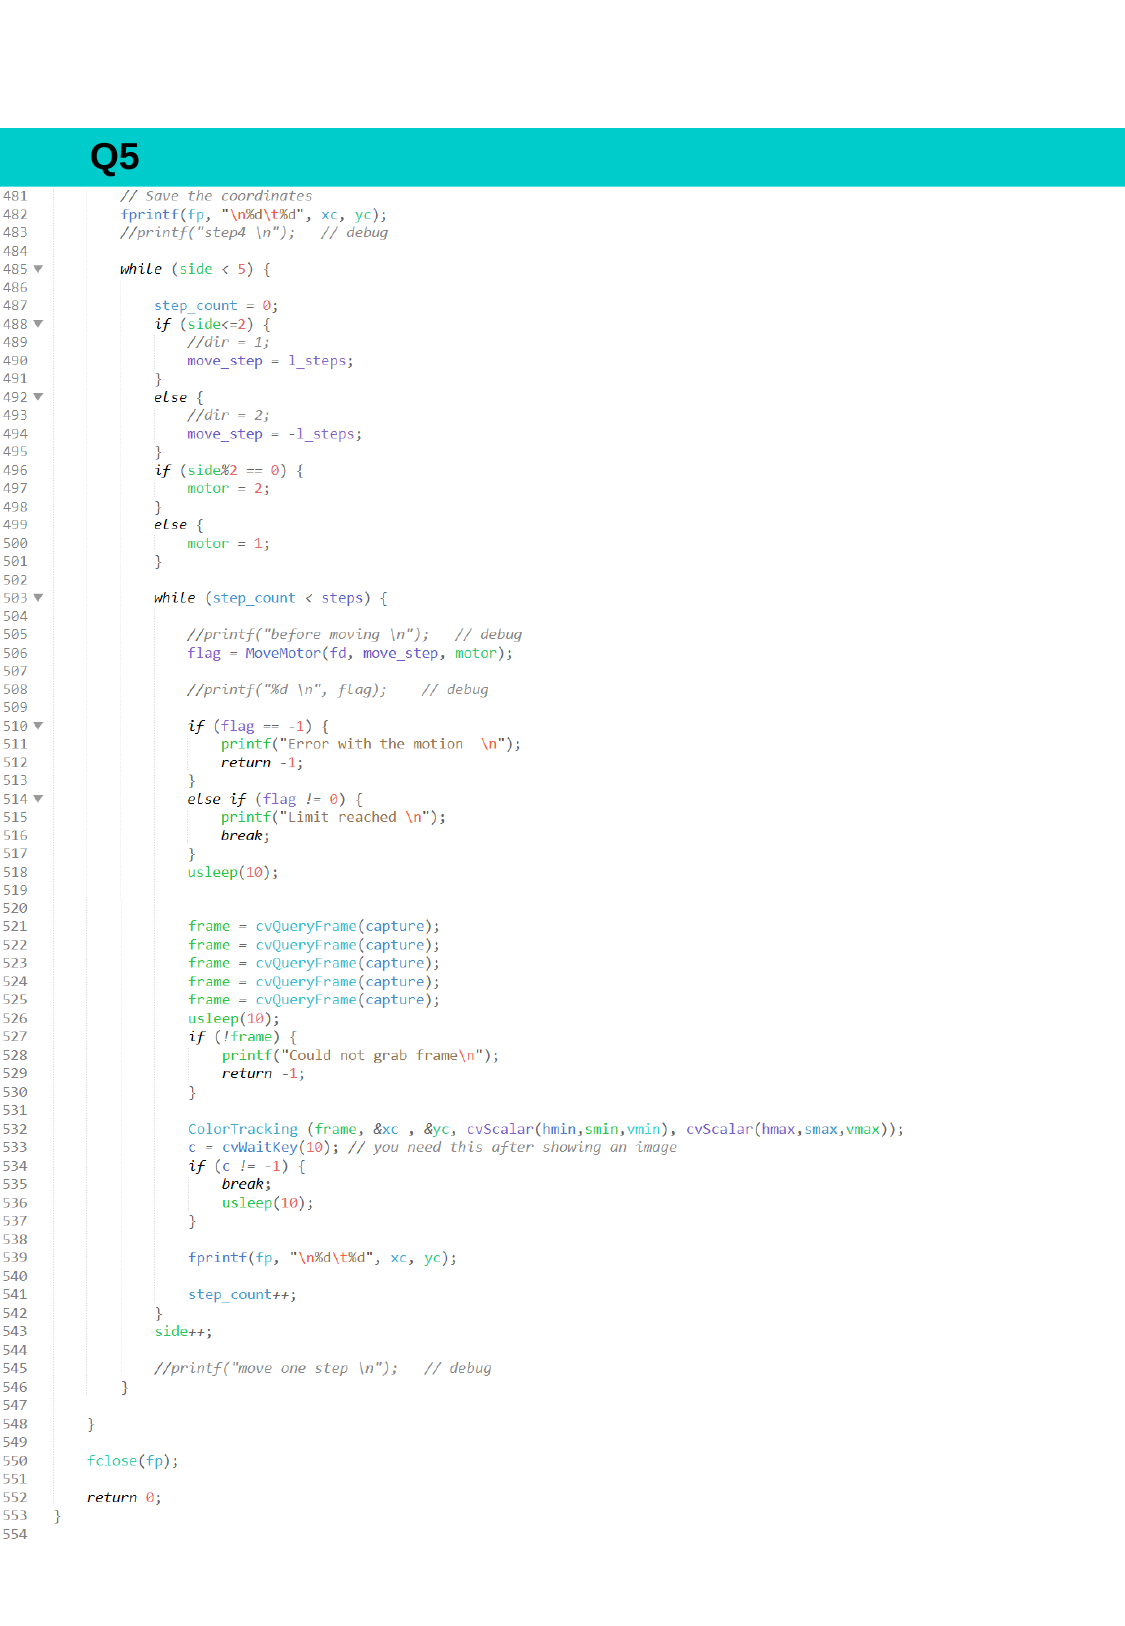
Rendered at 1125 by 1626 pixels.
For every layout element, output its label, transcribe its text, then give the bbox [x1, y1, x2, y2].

text_box Q5 [0, 128, 1125, 187]
picture [0, 188, 1125, 1542]
